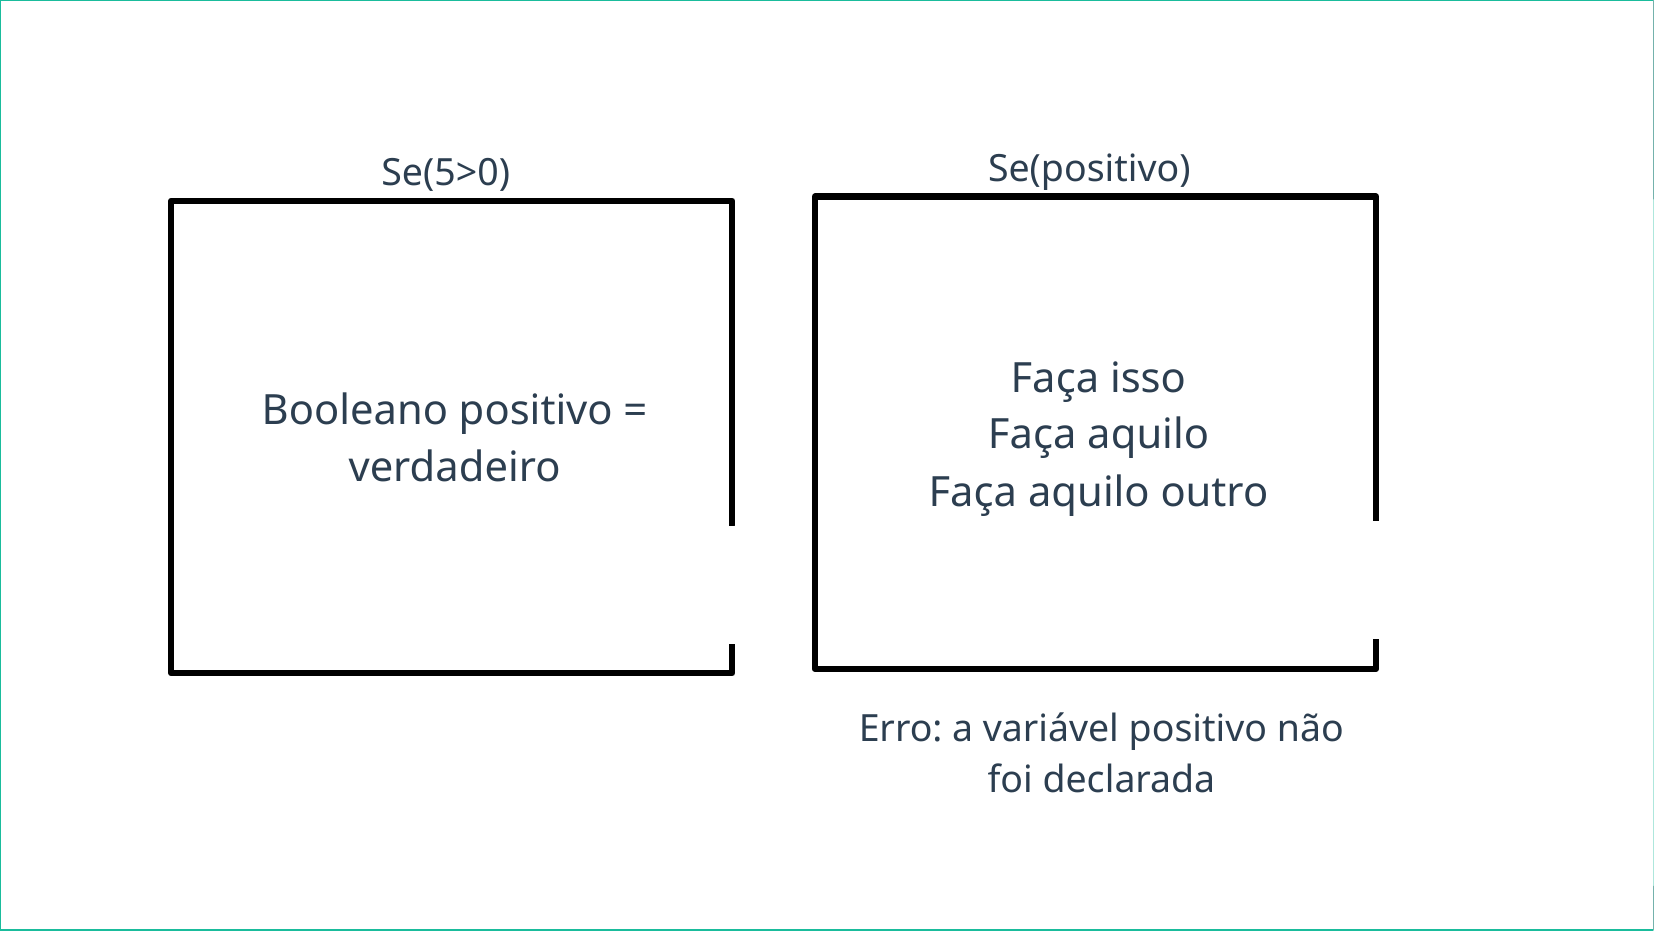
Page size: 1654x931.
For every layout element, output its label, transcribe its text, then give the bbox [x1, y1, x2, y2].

text_box Erro: a variável positivo não foi declarada [820, 674, 1382, 832]
text_box Booleano positivo = verdadeiro [159, 382, 751, 492]
text_box Se(5>0) [283, 140, 609, 203]
text_box Faça isso Faça aquilo Faça aquilo outro [803, 346, 1394, 519]
text_box Se(positivo) [927, 135, 1252, 199]
text_box [0, 0, 1654, 931]
